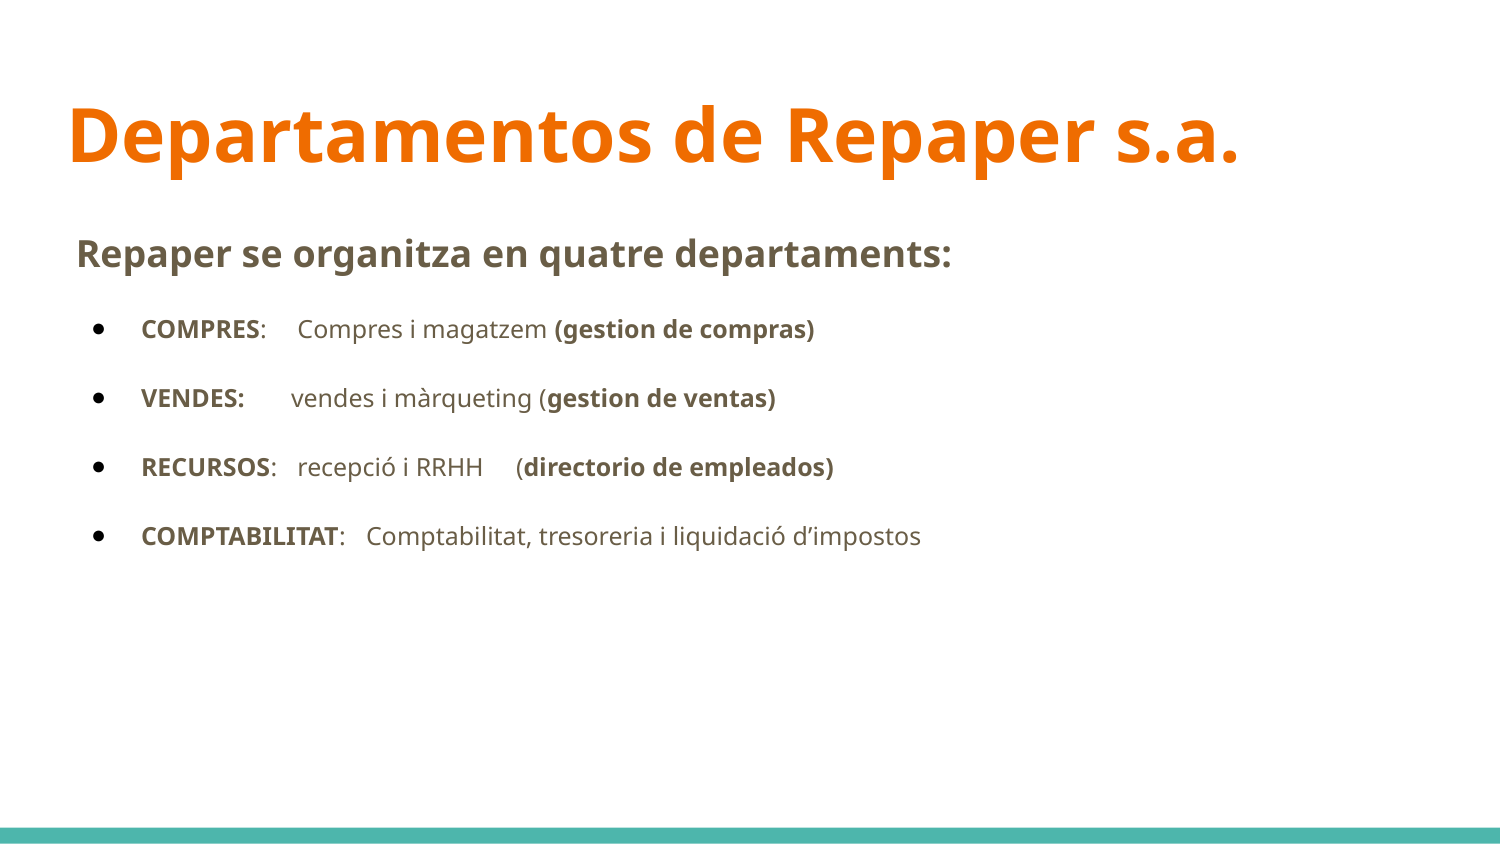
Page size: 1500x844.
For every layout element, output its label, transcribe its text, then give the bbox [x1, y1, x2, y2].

list Repaper se organitza en quatre departaments: COMPRES: Compres i magatzem (gestion de compras) VENDES: vendes i màrqueting (gestion de ventas) RECURSOS: recepció i RRHH (directorio de empleados) COMPTABILITAT: Comptabilitat, tresoreria i liquidació d’impostos [51, 207, 1449, 750]
title Departamentos de Repaper s.a. [51, 72, 1449, 189]
